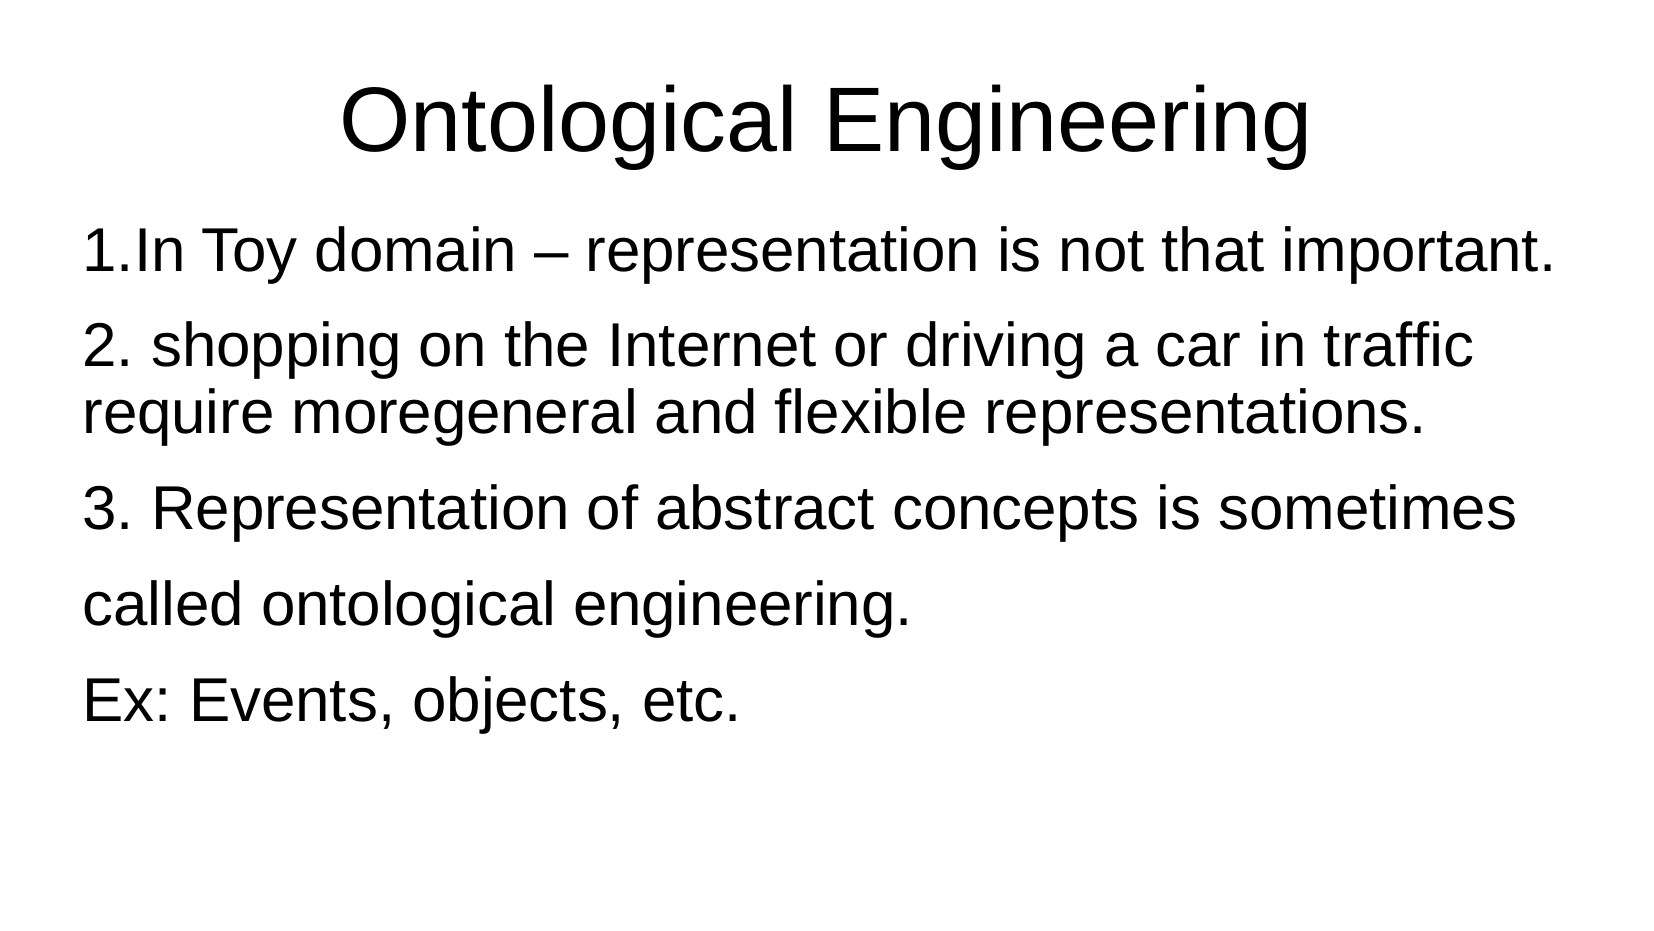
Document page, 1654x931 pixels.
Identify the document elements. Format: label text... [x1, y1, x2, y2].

title Ontological Engineering [82, 37, 1571, 193]
list 1.In Toy domain – representation is not that important. 2. shopping on the Internet or driving a car in trafﬁc require moregeneral and ﬂexible representations. 3. Representation of abstract concepts is sometimes called ontological engineering. Ex: Events, objects, etc. [82, 217, 1571, 758]
